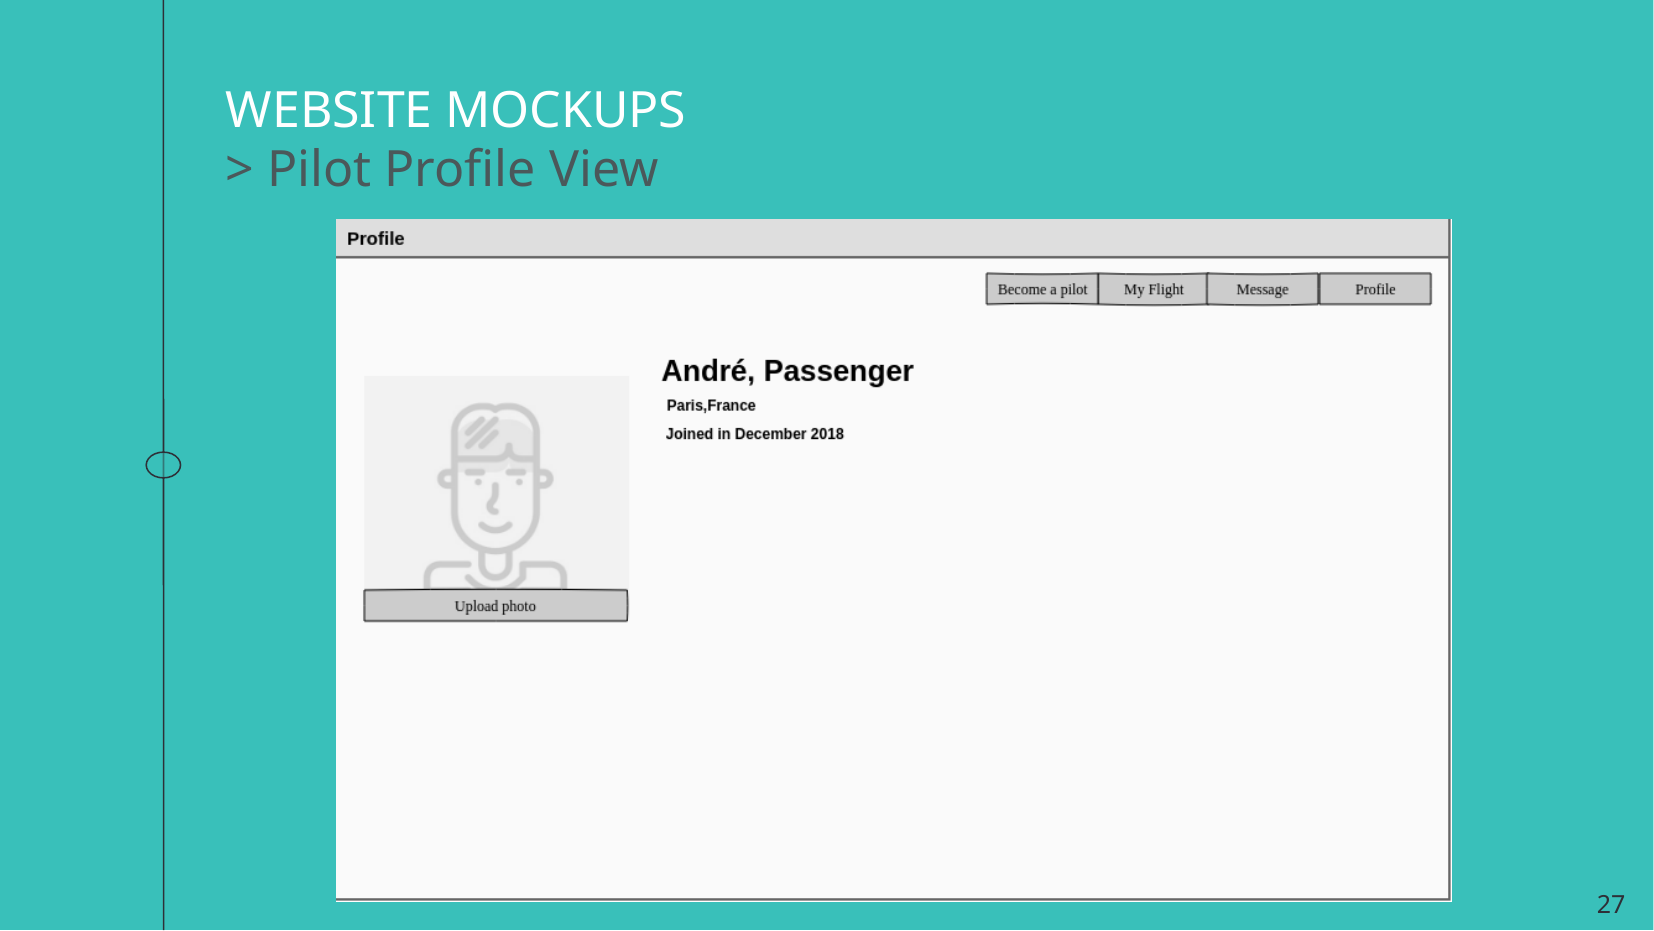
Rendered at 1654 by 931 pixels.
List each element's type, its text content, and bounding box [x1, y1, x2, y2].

slide_number <numéro> [1541, 873, 1641, 931]
title WEBSITE MOCKUPS [210, 90, 1451, 153]
title > Pilot Profile View [210, 153, 1451, 212]
picture [336, 219, 1452, 902]
